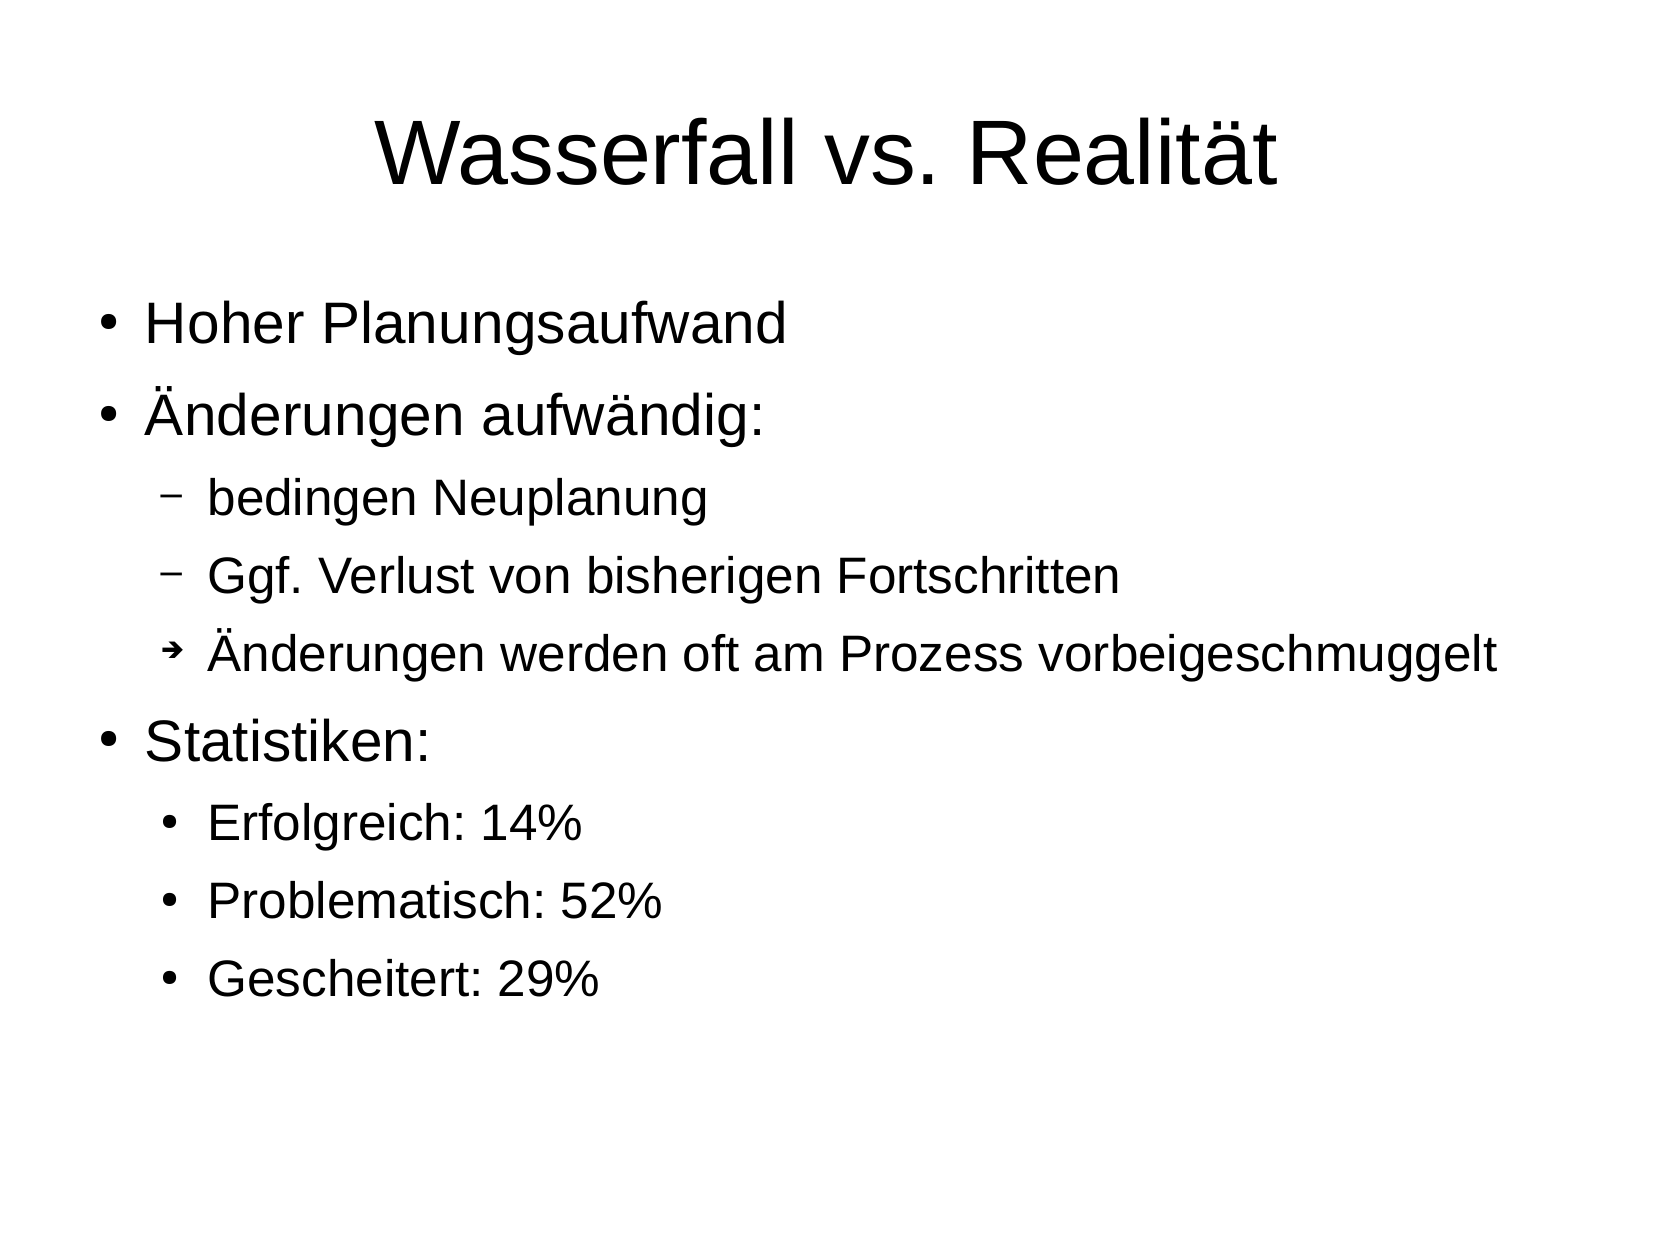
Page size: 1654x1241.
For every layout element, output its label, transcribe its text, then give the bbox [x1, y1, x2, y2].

title Wasserfall vs. Realität [82, 49, 1571, 257]
list Hoher Planungsaufwand Änderungen aufwändig: bedingen Neuplanung Ggf. Verlust von bisherigen Fortschritten Änderungen werden oft am Prozess vorbeigeschmuggelt Statistiken: Erfolgreich: 14% Problematisch: 52% Gescheitert: 29% [82, 290, 1571, 1010]
